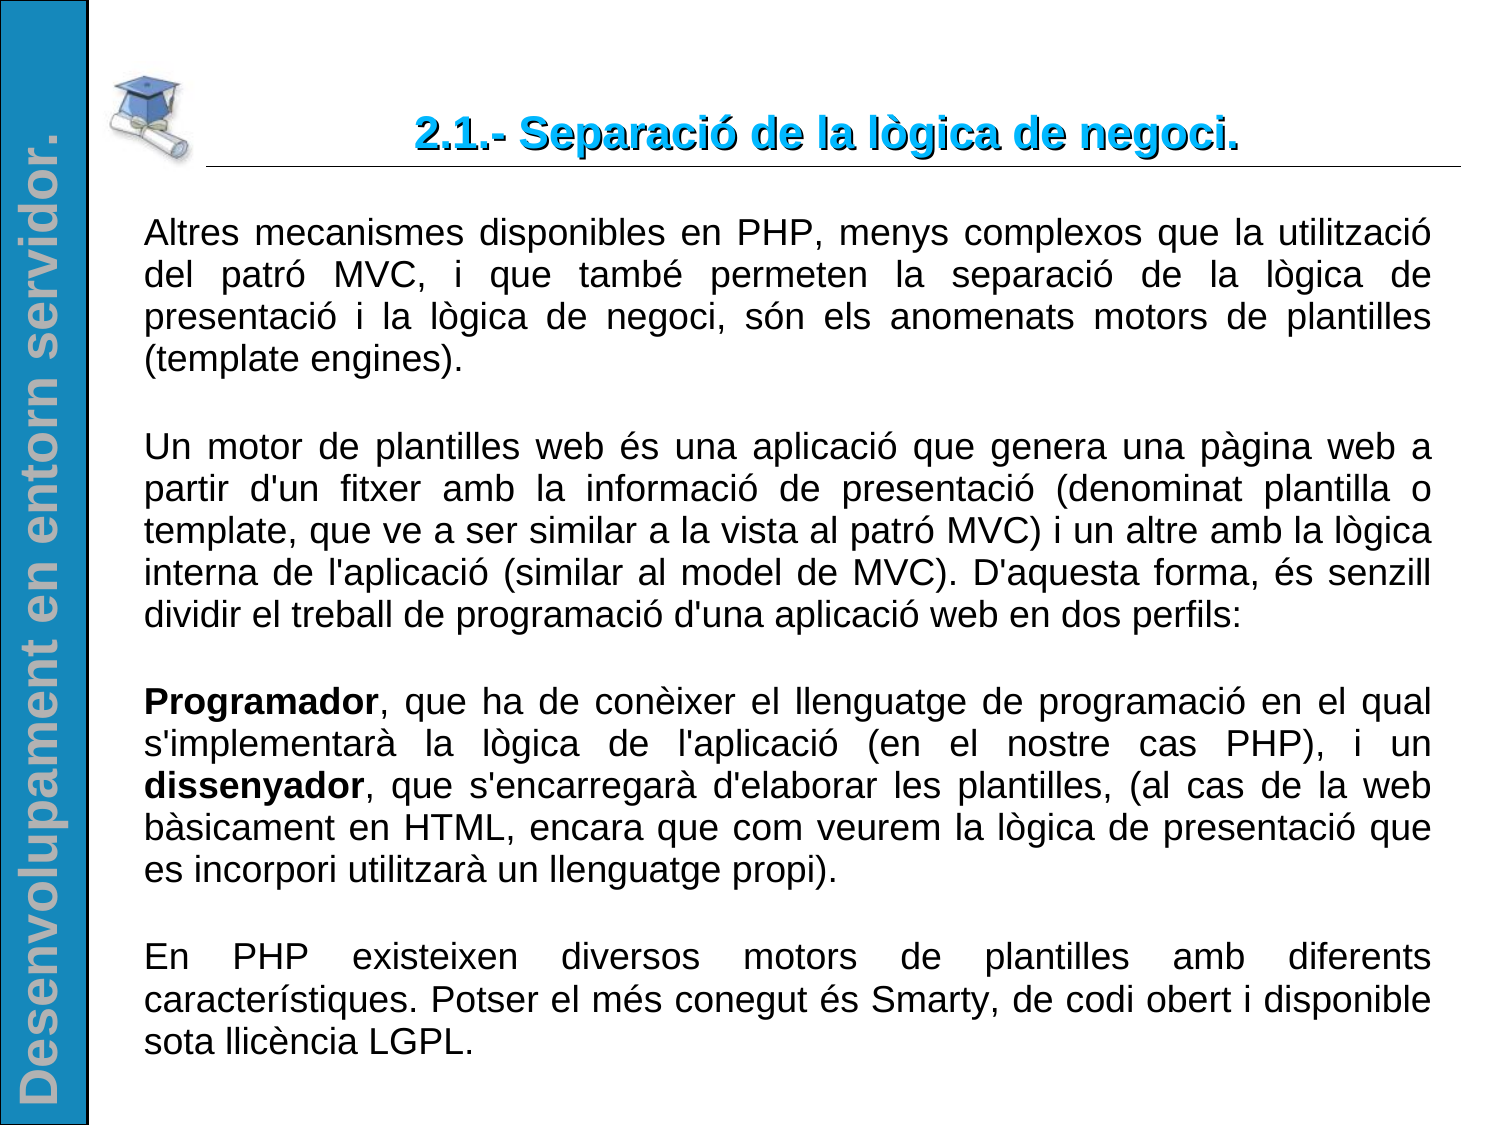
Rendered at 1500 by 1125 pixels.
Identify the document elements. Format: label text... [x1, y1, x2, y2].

text_box Altres mecanismes disponibles en PHP, menys complexos que la utilització del patró MVC, i que també permeten la separació de la lògica de presentació i la lògica de negoci, són els anomenats motors de plantilles (template engines). Un motor de plantilles web és una aplicació que genera una pàgina web a partir d'un fitxer amb la informació de presentació (denominat plantilla o template, que ve a ser similar a la vista al patró MVC) i un altre amb la lògica interna de l'aplicació (similar al model de MVC). D'aquesta forma, és senzill dividir el treball de programació d'una aplicació web en dos perfils: Programador, que ha de conèixer el llenguatge de programació en el qual s'implementarà la lògica de l'aplicació (en el nostre cas PHP), i un dissenyador, que s'encarregarà d'elaborar les plantilles, (al cas de la web bàsicament en HTML, encara que com veurem la lògica de presentació que es incorpori utilitzarà un llenguatge propi). En PHP existeixen diversos motors de plantilles amb diferents característiques. Potser el més conegut és Smarty, de codi obert i disponible sota llicència LGPL. [129, 204, 1447, 1070]
title 2.1.- Separació de la lògica de negoci. [206, 88, 1447, 178]
picture [93, 61, 206, 174]
